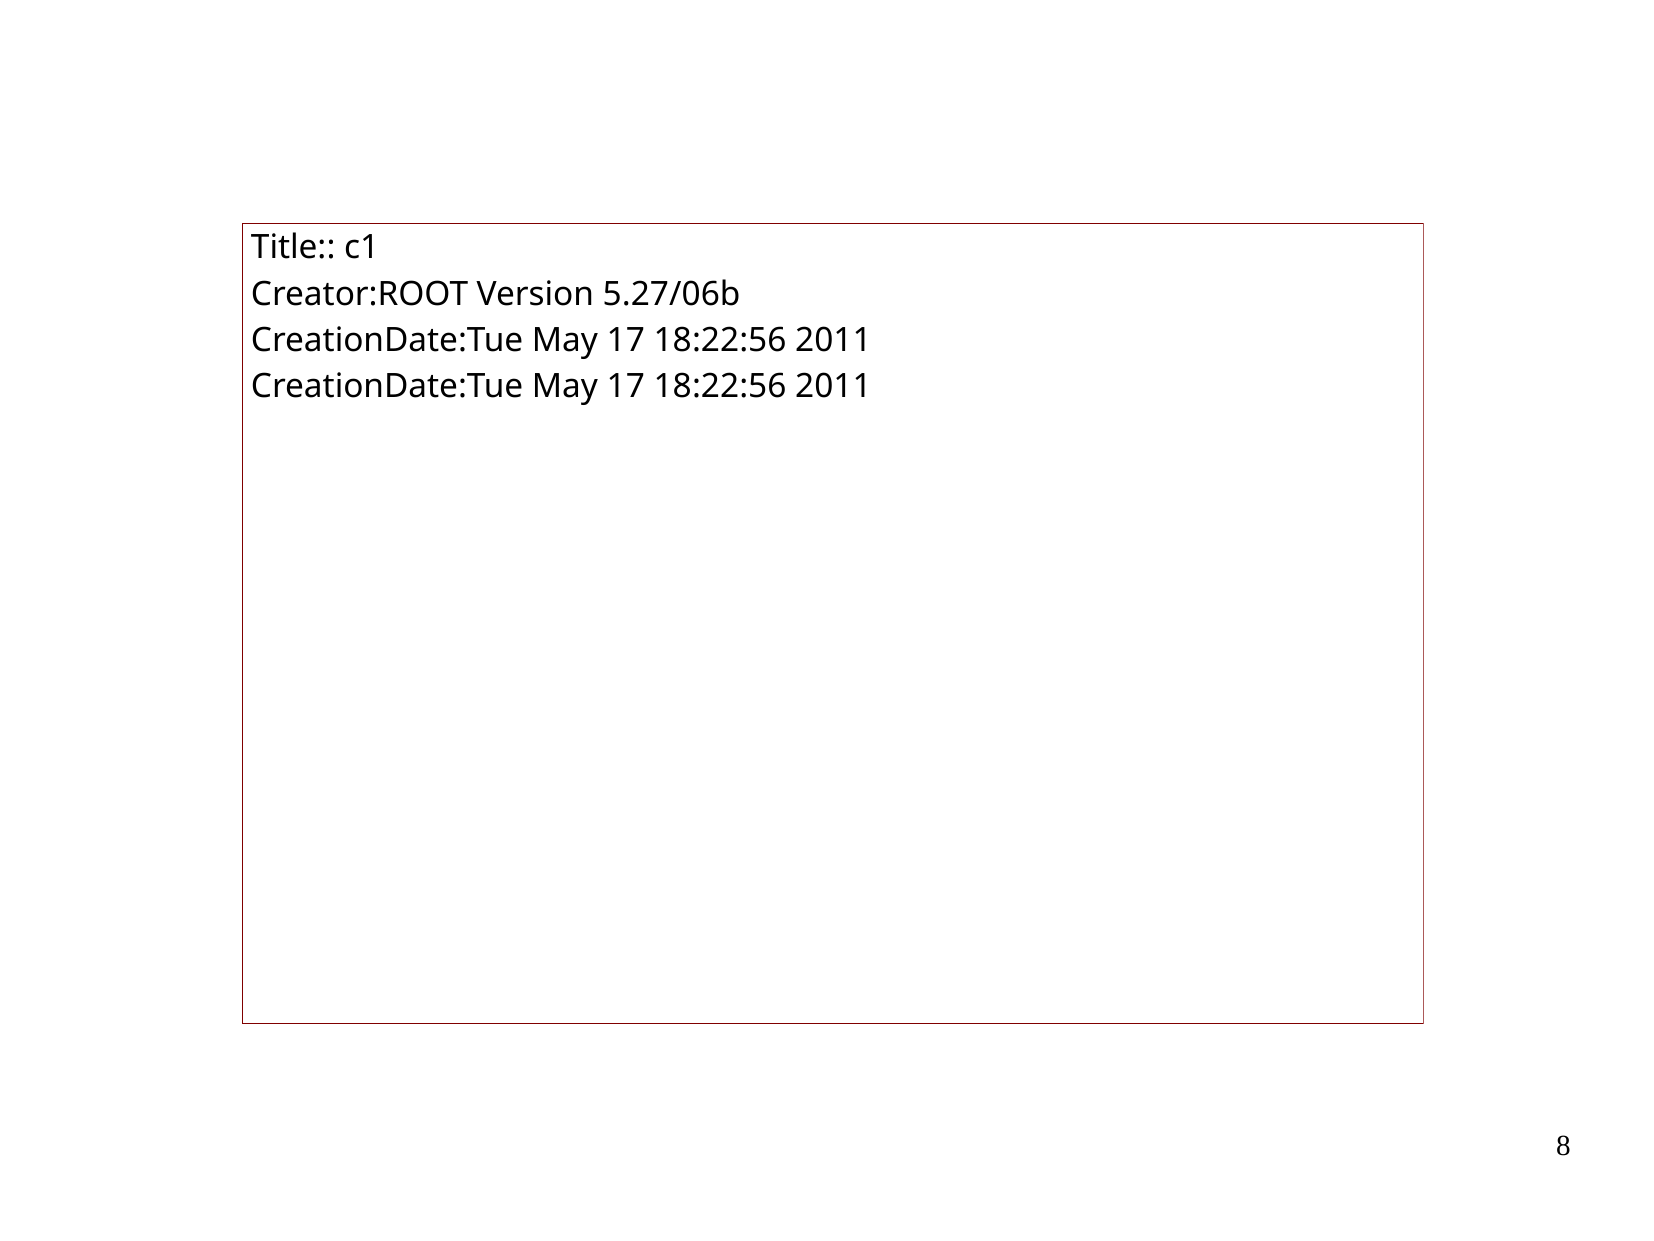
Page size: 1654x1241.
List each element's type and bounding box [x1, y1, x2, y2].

picture [240, 221, 1424, 1024]
